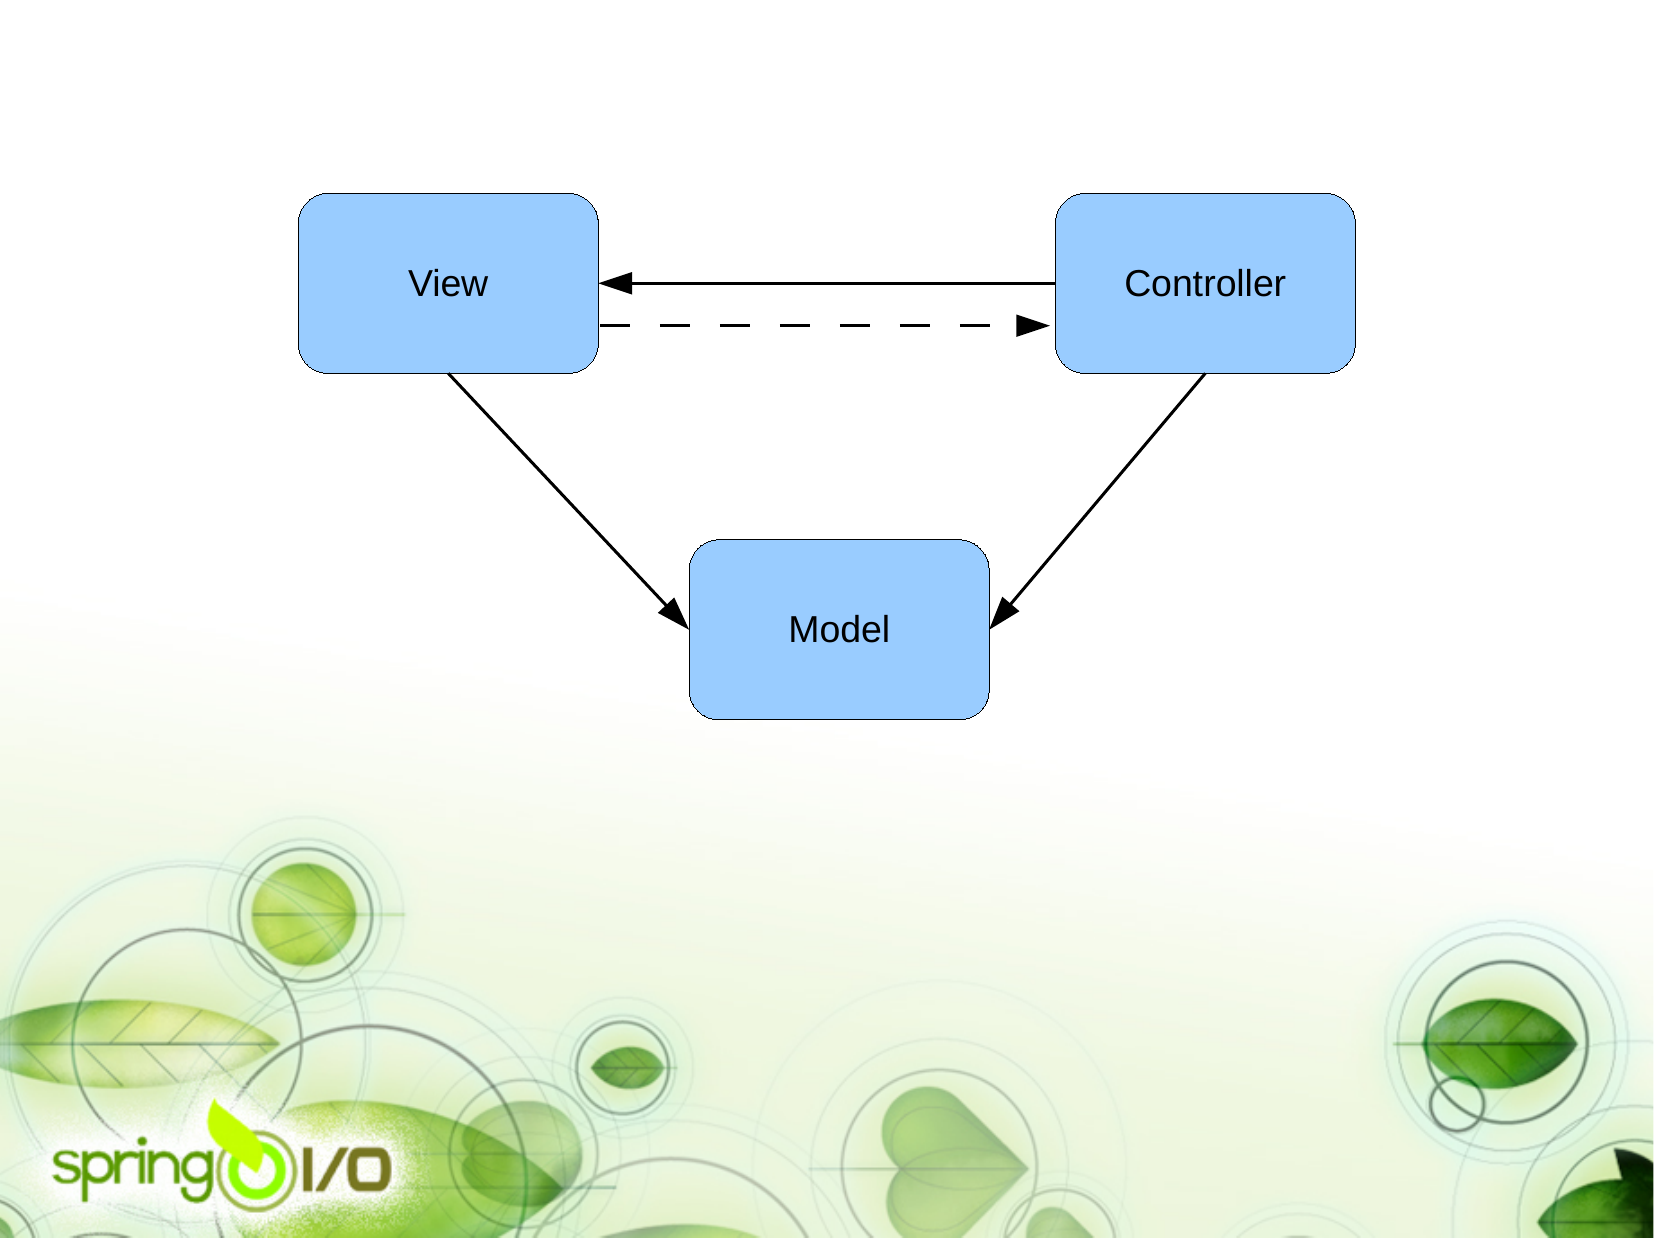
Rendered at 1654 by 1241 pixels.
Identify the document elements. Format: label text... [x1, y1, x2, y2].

text_box Controller [1055, 193, 1356, 374]
text_box Model [689, 539, 990, 720]
text_box View [298, 193, 599, 374]
picture [0, 0, 1654, 1238]
